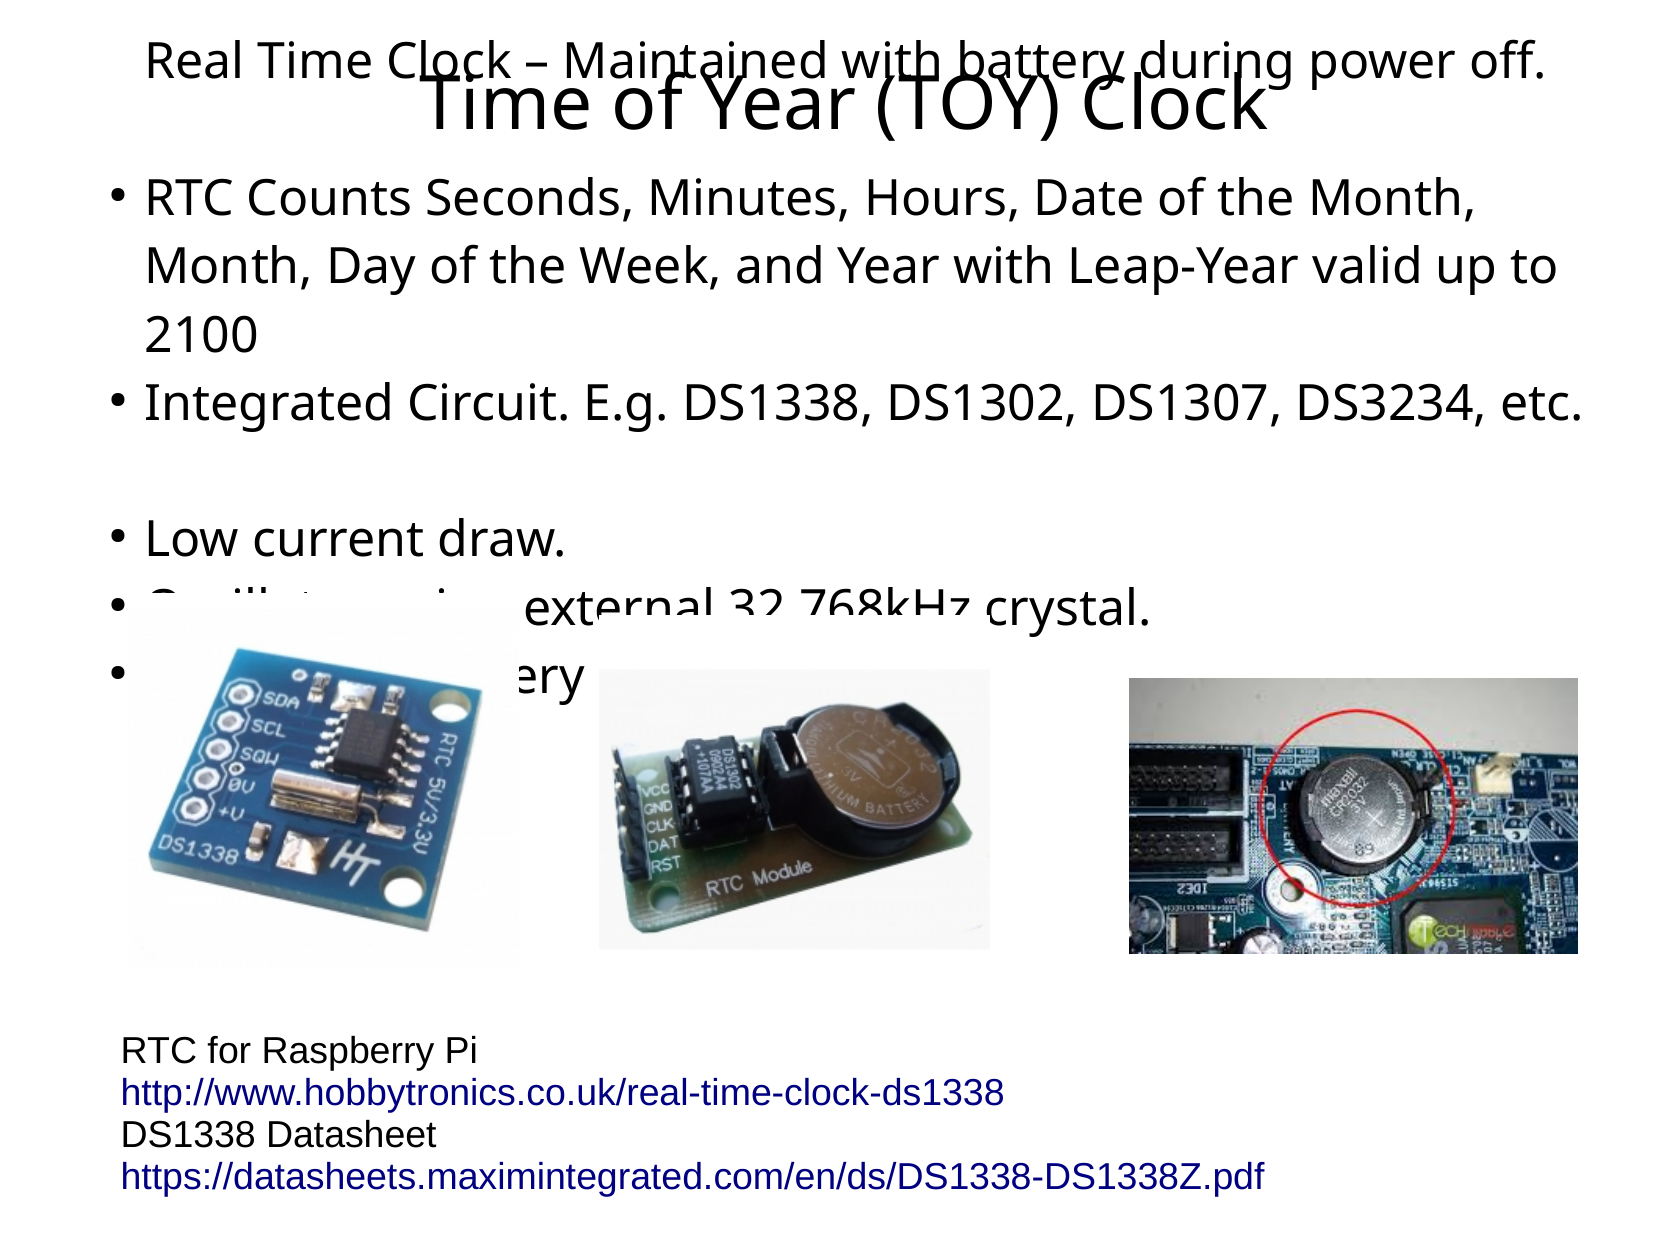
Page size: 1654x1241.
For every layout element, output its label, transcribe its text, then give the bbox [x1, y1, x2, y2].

text_box RTC for Raspberry Pi http://www.hobbytronics.co.uk/real-time-clock-ds1338 DS1338 Datasheet https://datasheets.maximintegrated.com/en/ds/DS1338-DS1338Z.pdf [105, 1022, 1613, 1206]
picture [599, 615, 990, 1006]
picture [127, 593, 519, 985]
title Time of Year (TOY) Clock [82, 49, 1571, 151]
picture [1129, 678, 1578, 954]
subtitle Real Time Clock – Maintained with battery during power off. RTC Counts Seconds, Minutes, Hours, Date of the Month, Month, Day of the Week, and Year with Leap-Year valid up to 2100 Integrated Circuit. E.g. DS1338, DS1302, DS1307, DS3234, etc. Low current draw. Oscillator using external 32.768kHz crystal. PC’s typical battery 2032 [109, 146, 1598, 587]
